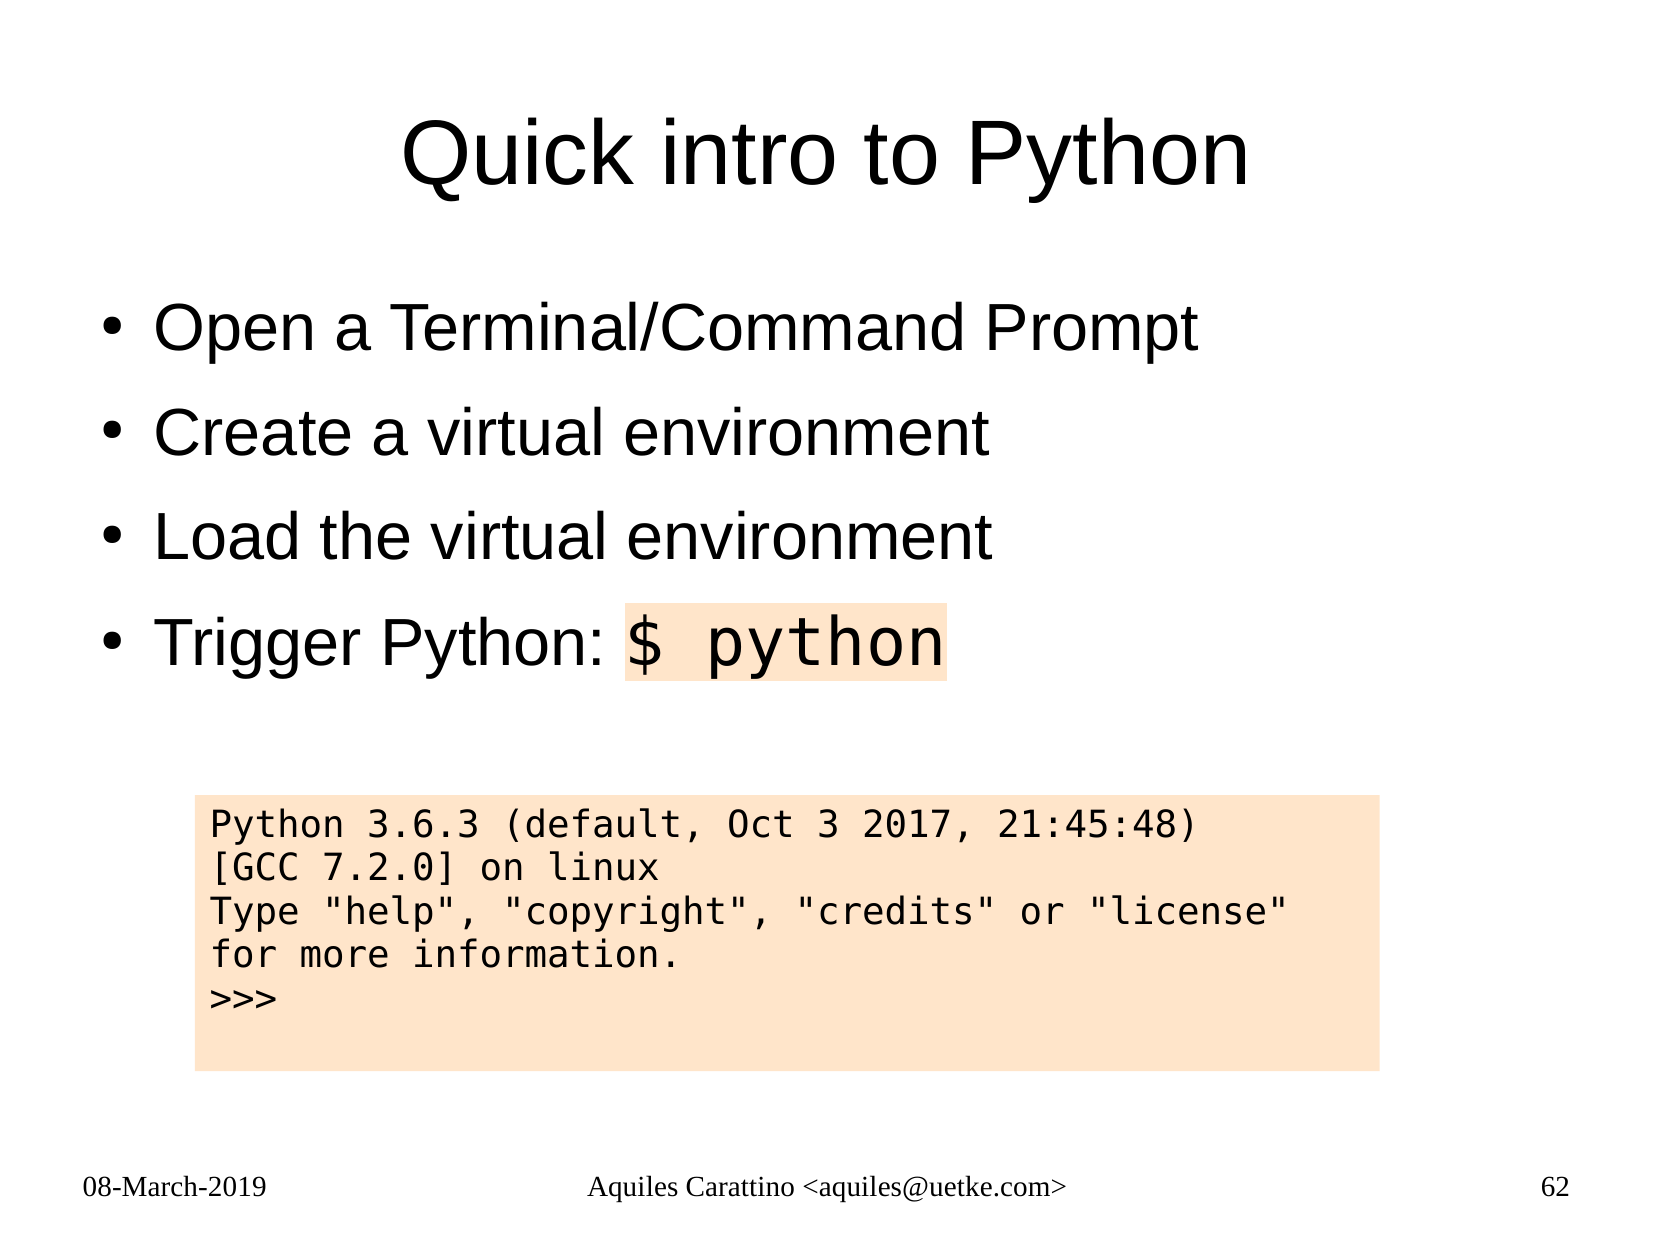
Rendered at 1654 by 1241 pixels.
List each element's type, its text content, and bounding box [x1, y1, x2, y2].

text_box Python 3.6.3 (default, Oct 3 2017, 21:45:48) [GCC 7.2.0] on linux Type "help", "copyright", "credits" or "license" for more information. >>> [194, 795, 1380, 1072]
title Quick intro to Python [82, 49, 1571, 257]
list Open a Terminal/Command Prompt Create a virtual environment Load the virtual environment Trigger Python: $ python [82, 290, 1571, 1010]
